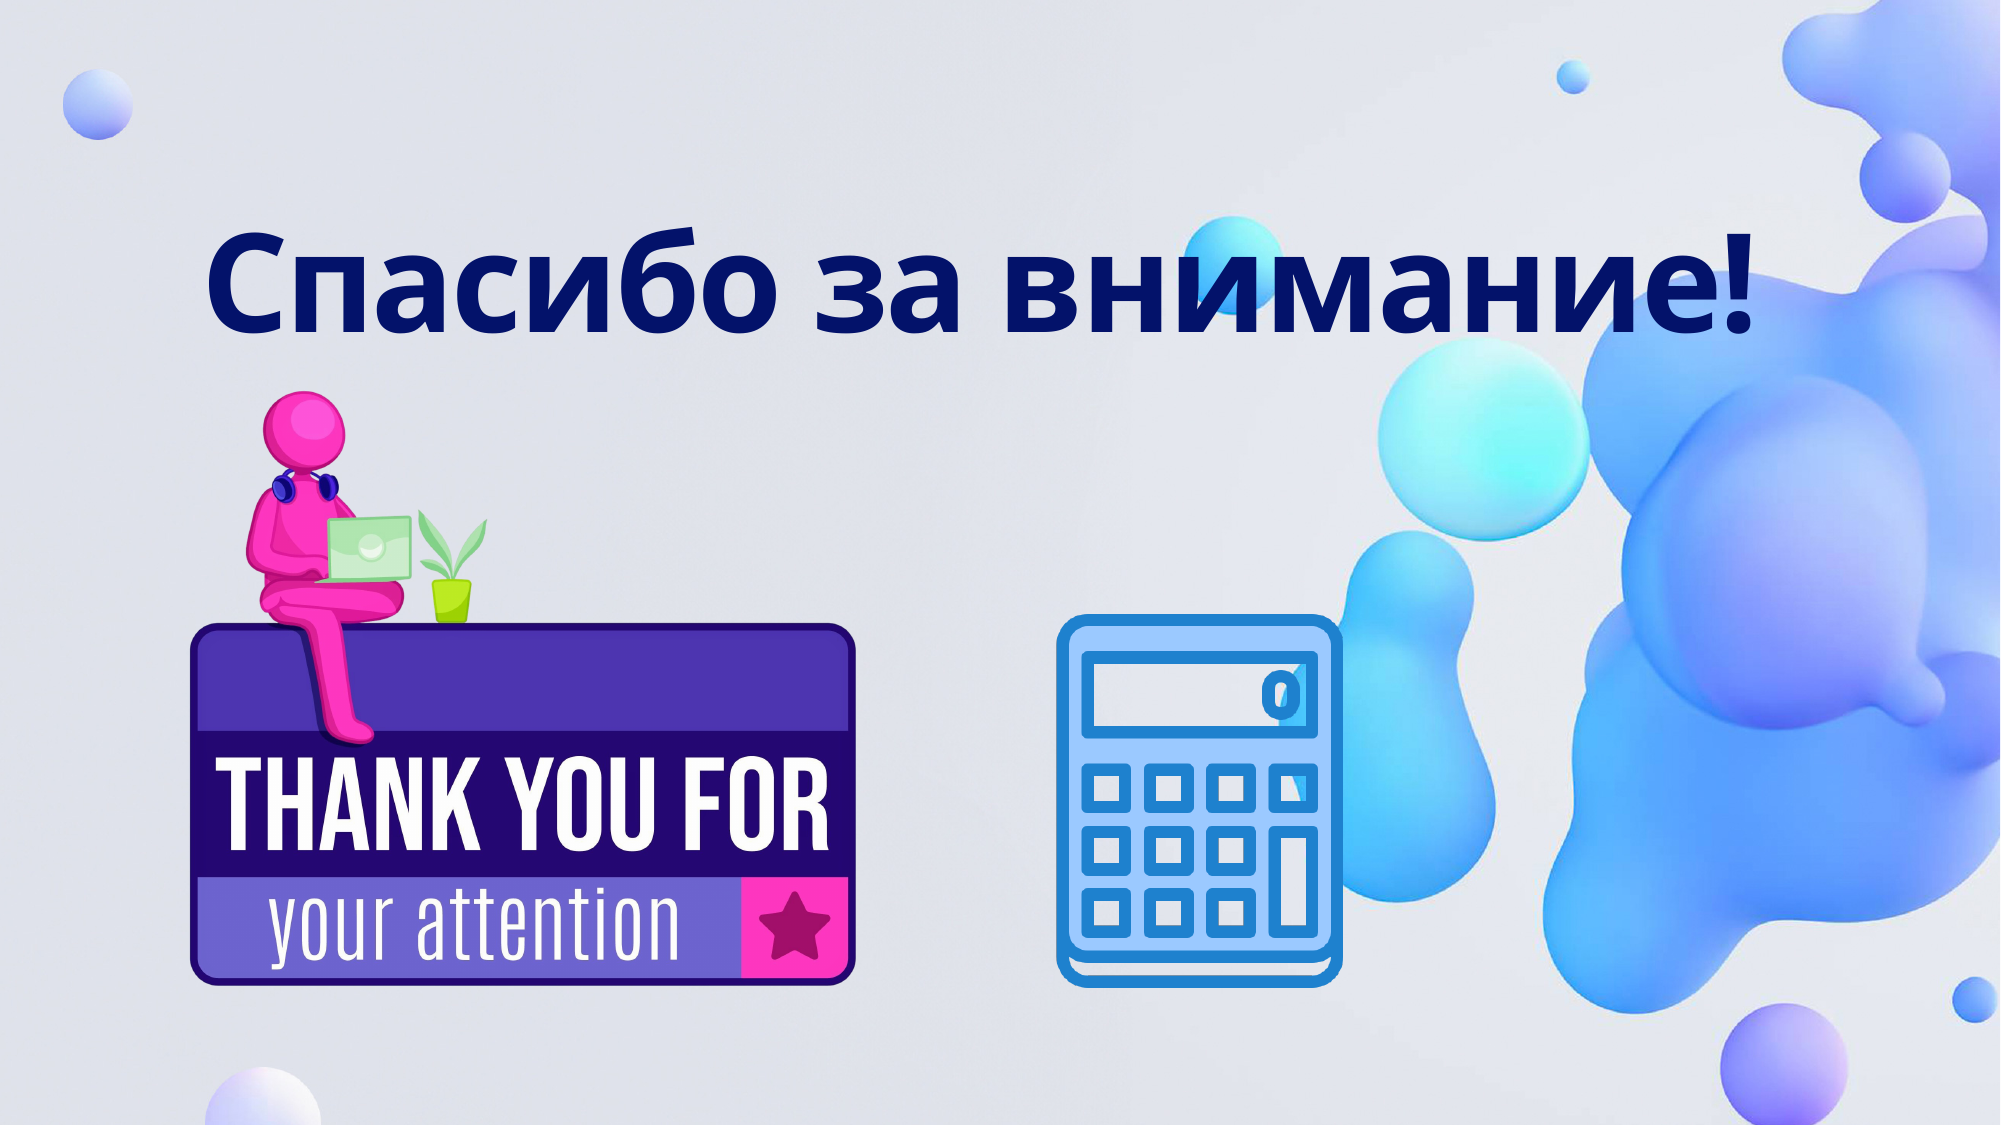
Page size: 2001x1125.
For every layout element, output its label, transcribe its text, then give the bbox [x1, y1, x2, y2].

picture [141, 324, 904, 1087]
picture [1000, 601, 1399, 1000]
title Спасибо за внимание! [186, 0, 1813, 370]
